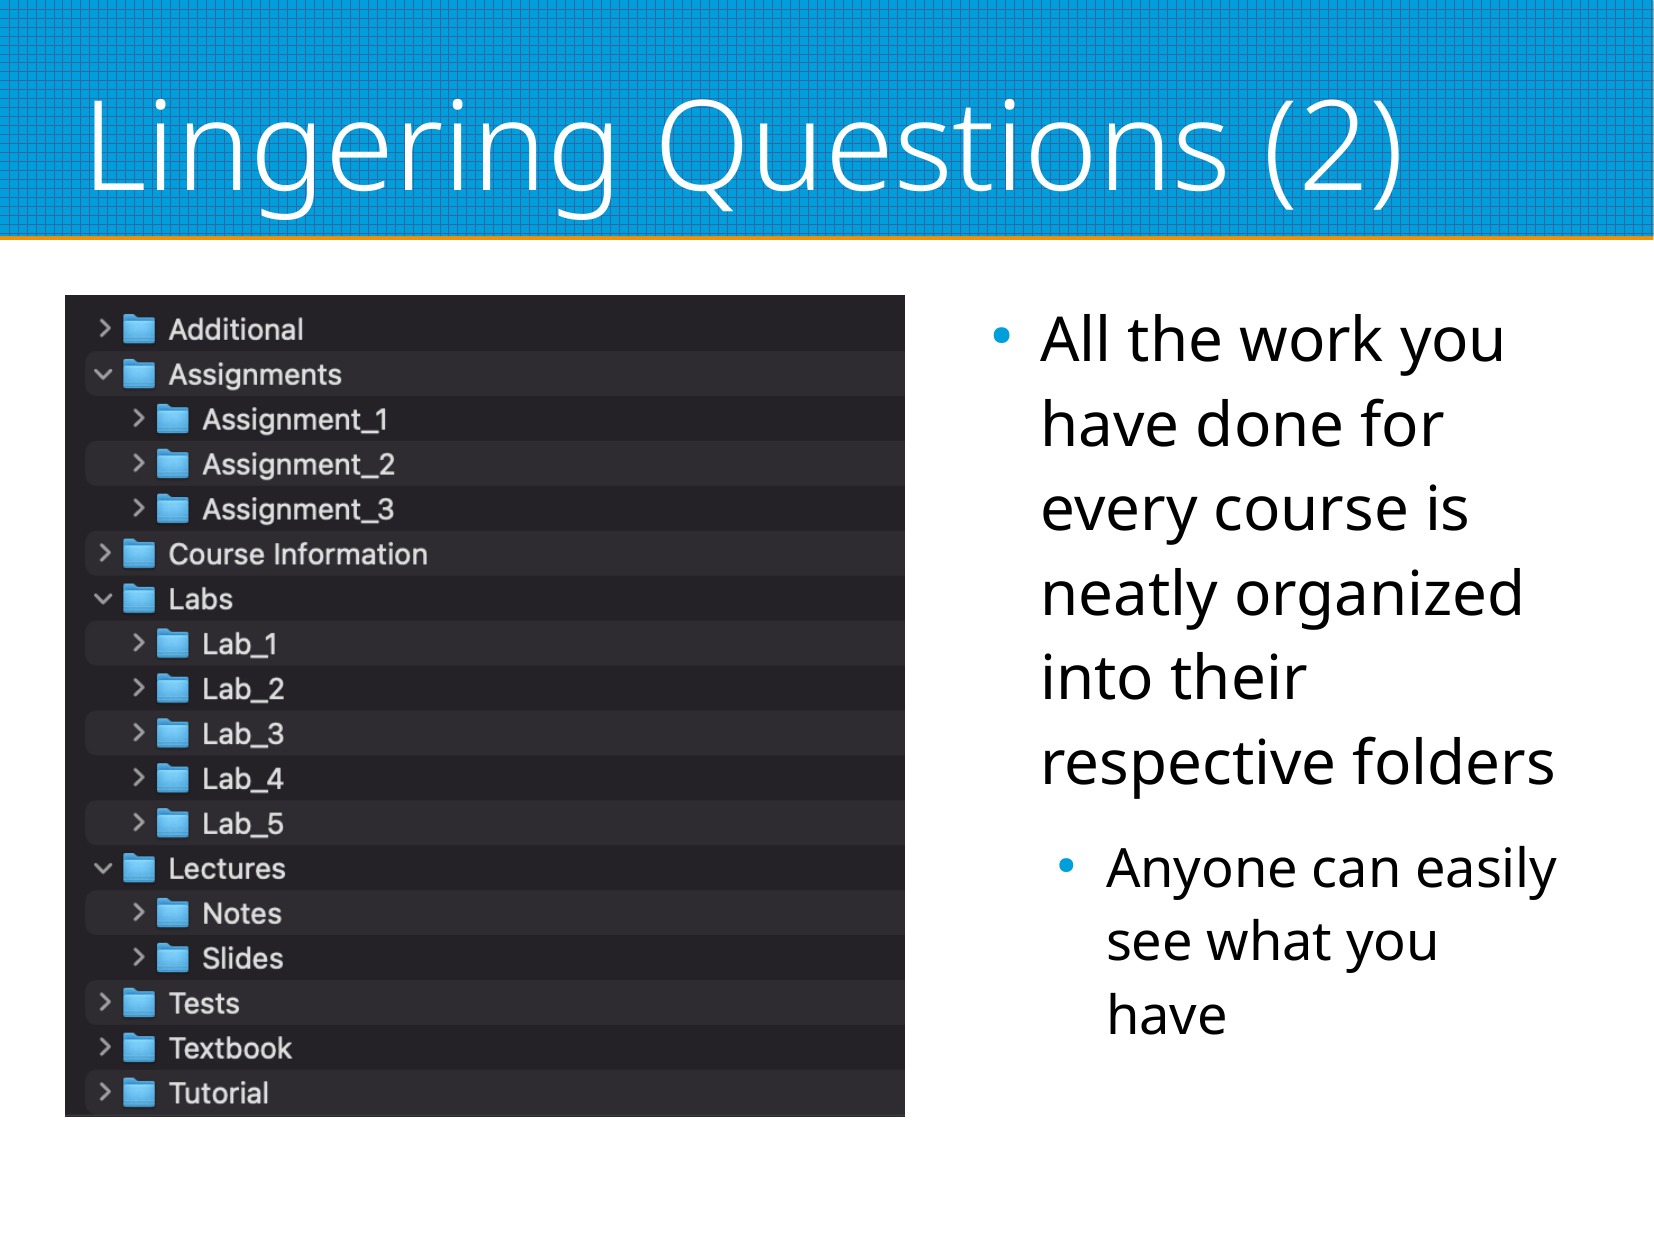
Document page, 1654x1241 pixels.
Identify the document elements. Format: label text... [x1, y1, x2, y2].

title Lingering Questions (2) [82, 19, 1571, 227]
picture [65, 295, 905, 1117]
list All the work you have done for every course is neatly organized into their respective folders Anyone can easily see what you have [974, 295, 1563, 1063]
